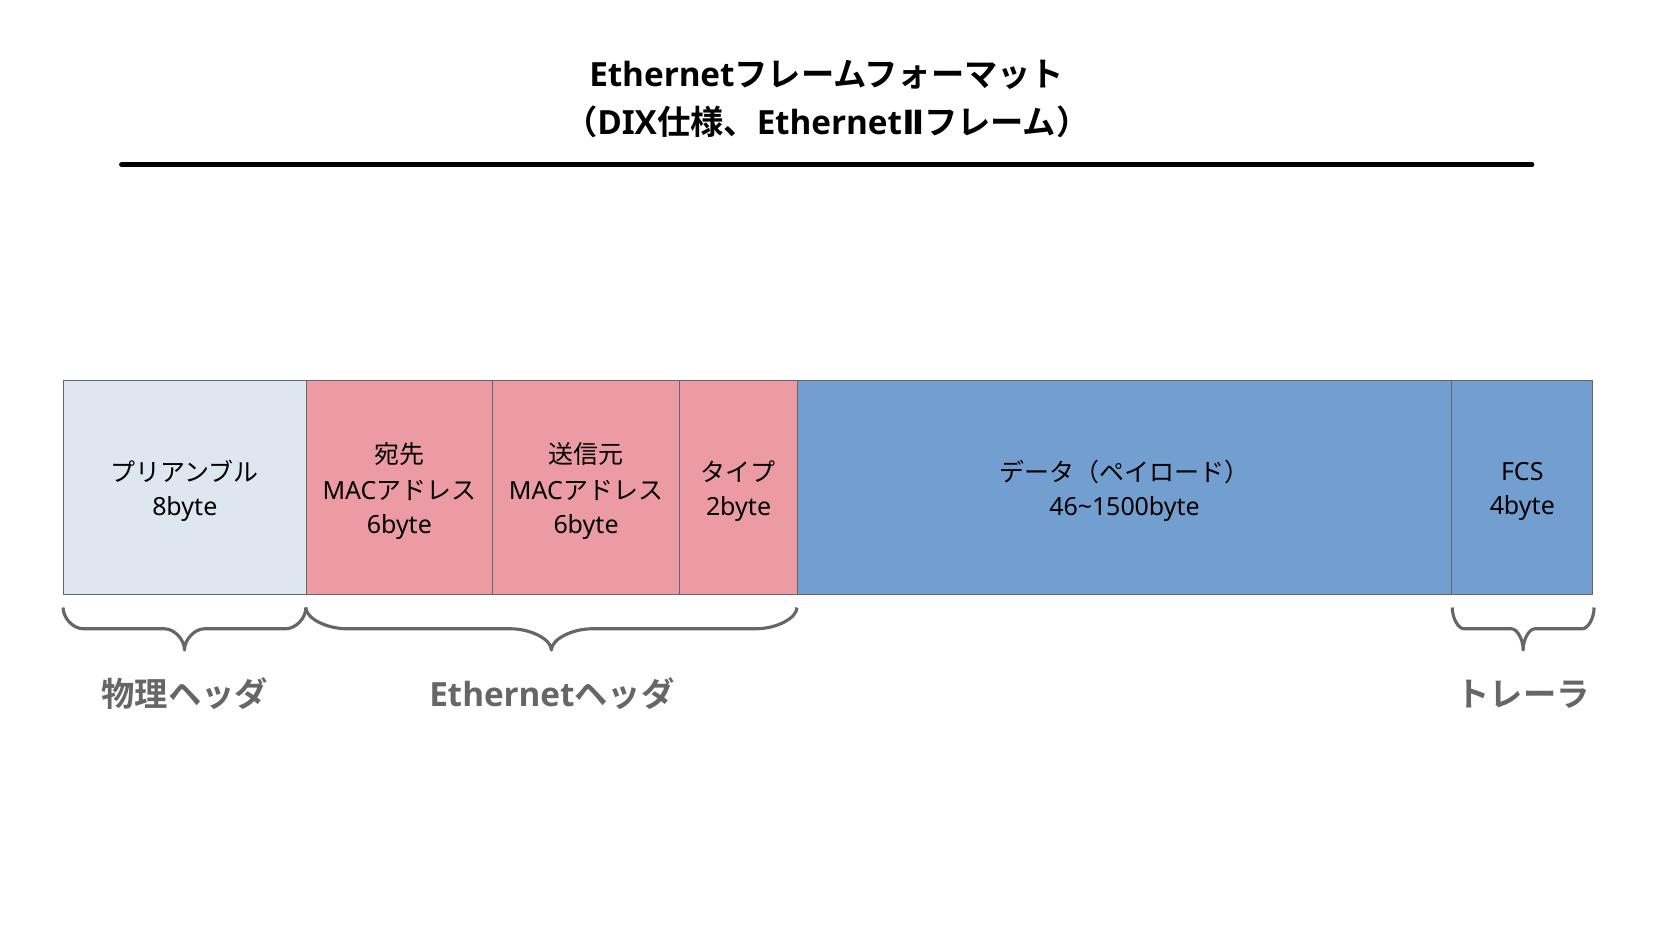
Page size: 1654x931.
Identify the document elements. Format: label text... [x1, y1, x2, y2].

text_box 物理ヘッダ [81, 660, 289, 723]
text_box 宛先 MACアドレス 6byte [306, 380, 492, 595]
text_box プリアンブル 8byte [63, 380, 306, 595]
text_box タイプ 2byte [679, 380, 797, 595]
text_box FCS 4byte [1451, 380, 1593, 595]
text_box トレーラ [1435, 660, 1611, 723]
text_box Ethernetフレームフォーマット （DIX仕様、EthernetⅡフレーム） [533, 40, 1120, 152]
text_box 送信元 MACアドレス 6byte [492, 380, 679, 595]
text_box Ethernetヘッダ [380, 660, 723, 723]
text_box データ（ペイロード） 46~1500byte [797, 380, 1451, 595]
